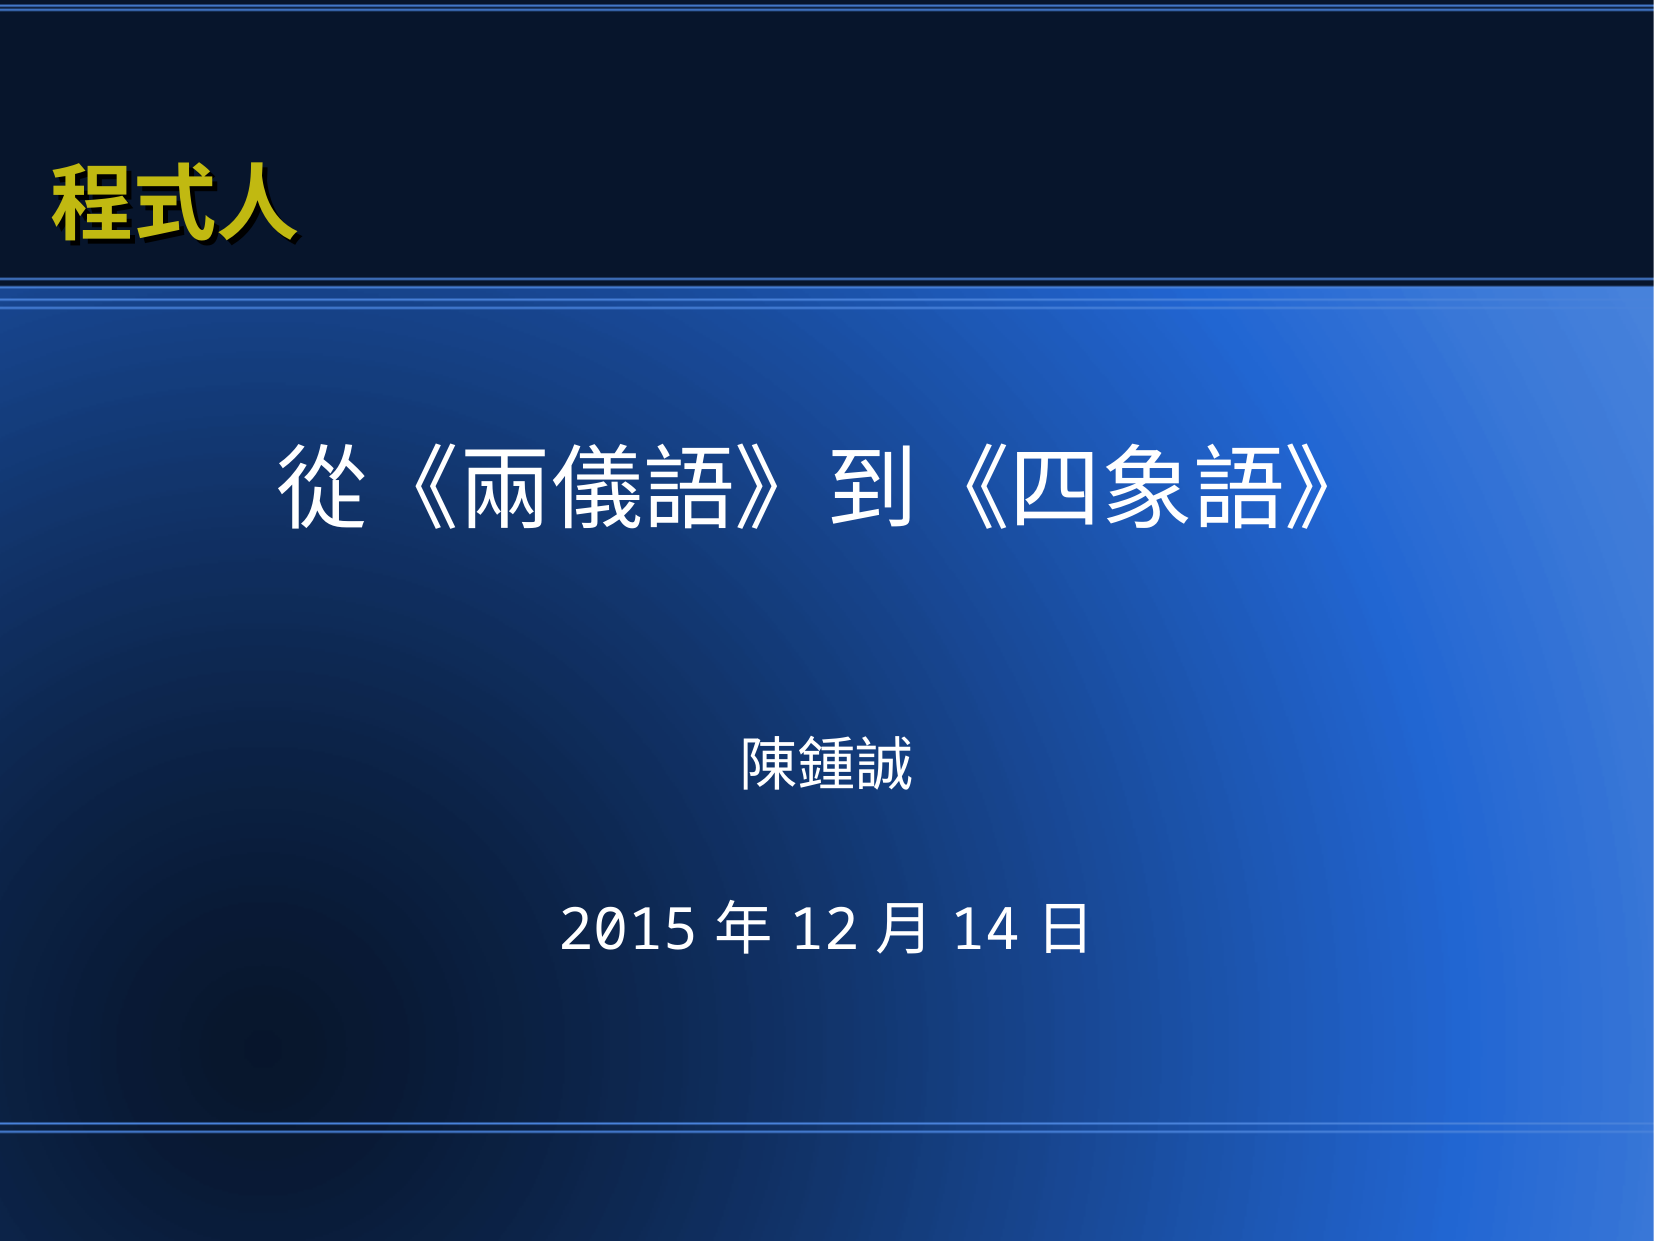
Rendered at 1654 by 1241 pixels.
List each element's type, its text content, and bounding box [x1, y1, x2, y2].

picture [0, 0, 1654, 1241]
subtitle 從《兩儀語》到《四象語》 陳鍾誠 2015年12月14日 [82, 307, 1571, 1075]
text_box 程式人 [35, 129, 378, 325]
